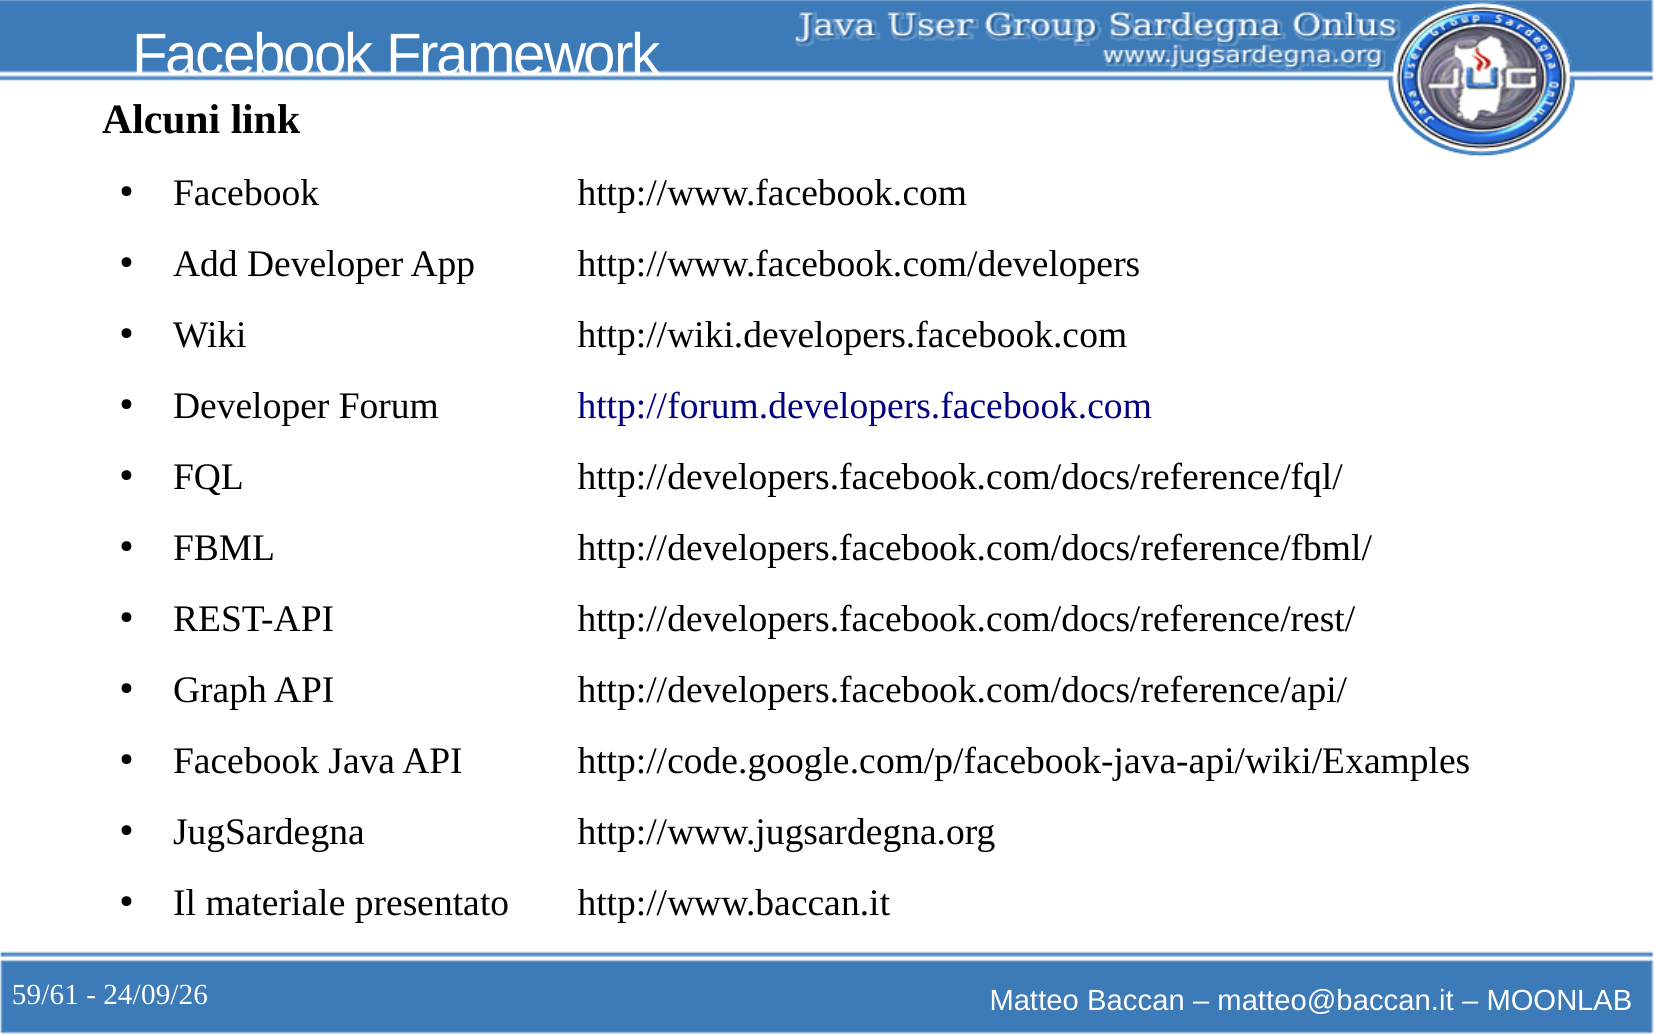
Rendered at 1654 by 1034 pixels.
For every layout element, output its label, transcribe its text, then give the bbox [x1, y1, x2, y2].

title Facebook Framework [132, 5, 1609, 103]
list Alcuni link Facebook http://www.facebook.com Add Developer App http://www.facebook.com/developers Wiki http://wiki.developers.facebook.com Developer Forum http://forum.developers.facebook.com FQL http://developers.facebook.com/docs/reference/fql/ FBML http://developers.facebook.com/docs/reference/fbml/ REST-API http://developers.facebook.com/docs/reference/rest/ Graph API http://developers.facebook.com/docs/reference/api/ Facebook Java API http://code.google.com/p/facebook-java-api/wiki/Examples JugSardegna http://www.jugsardegna.org Il materiale presentato http://www.baccan.it [66, 96, 1579, 936]
picture [0, 0, 1654, 1034]
